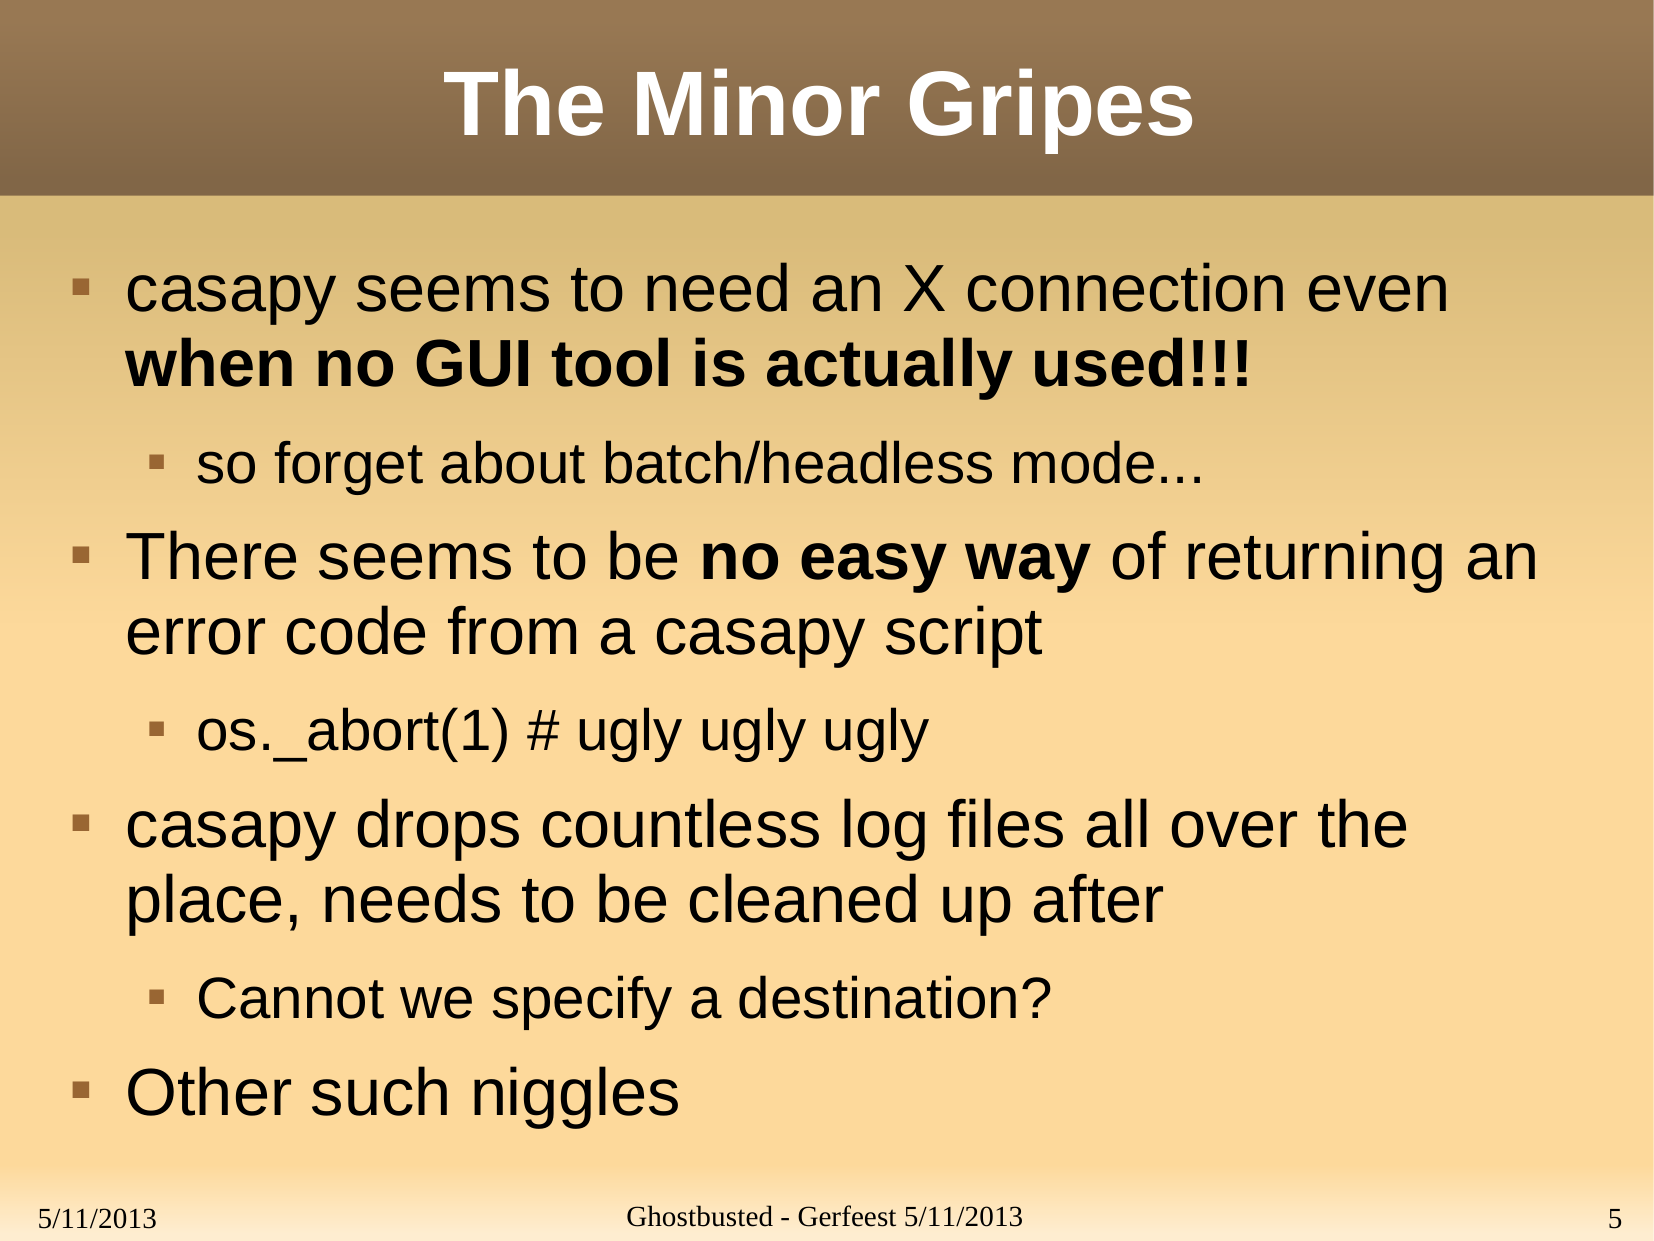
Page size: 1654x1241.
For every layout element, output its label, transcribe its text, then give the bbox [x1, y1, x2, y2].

picture [0, 0, 1654, 1241]
list casapy seems to need an X connection even when no GUI tool is actually used!!! so forget about batch/headless mode... There seems to be no easy way of returning an error code from a casapy script os._abort(1) # ugly ugly ugly casapy drops countless log files all over the place, needs to be cleaned up after Cannot we specify a destination? Other such niggles [54, 251, 1543, 1130]
title The Minor Gripes [76, 0, 1565, 208]
